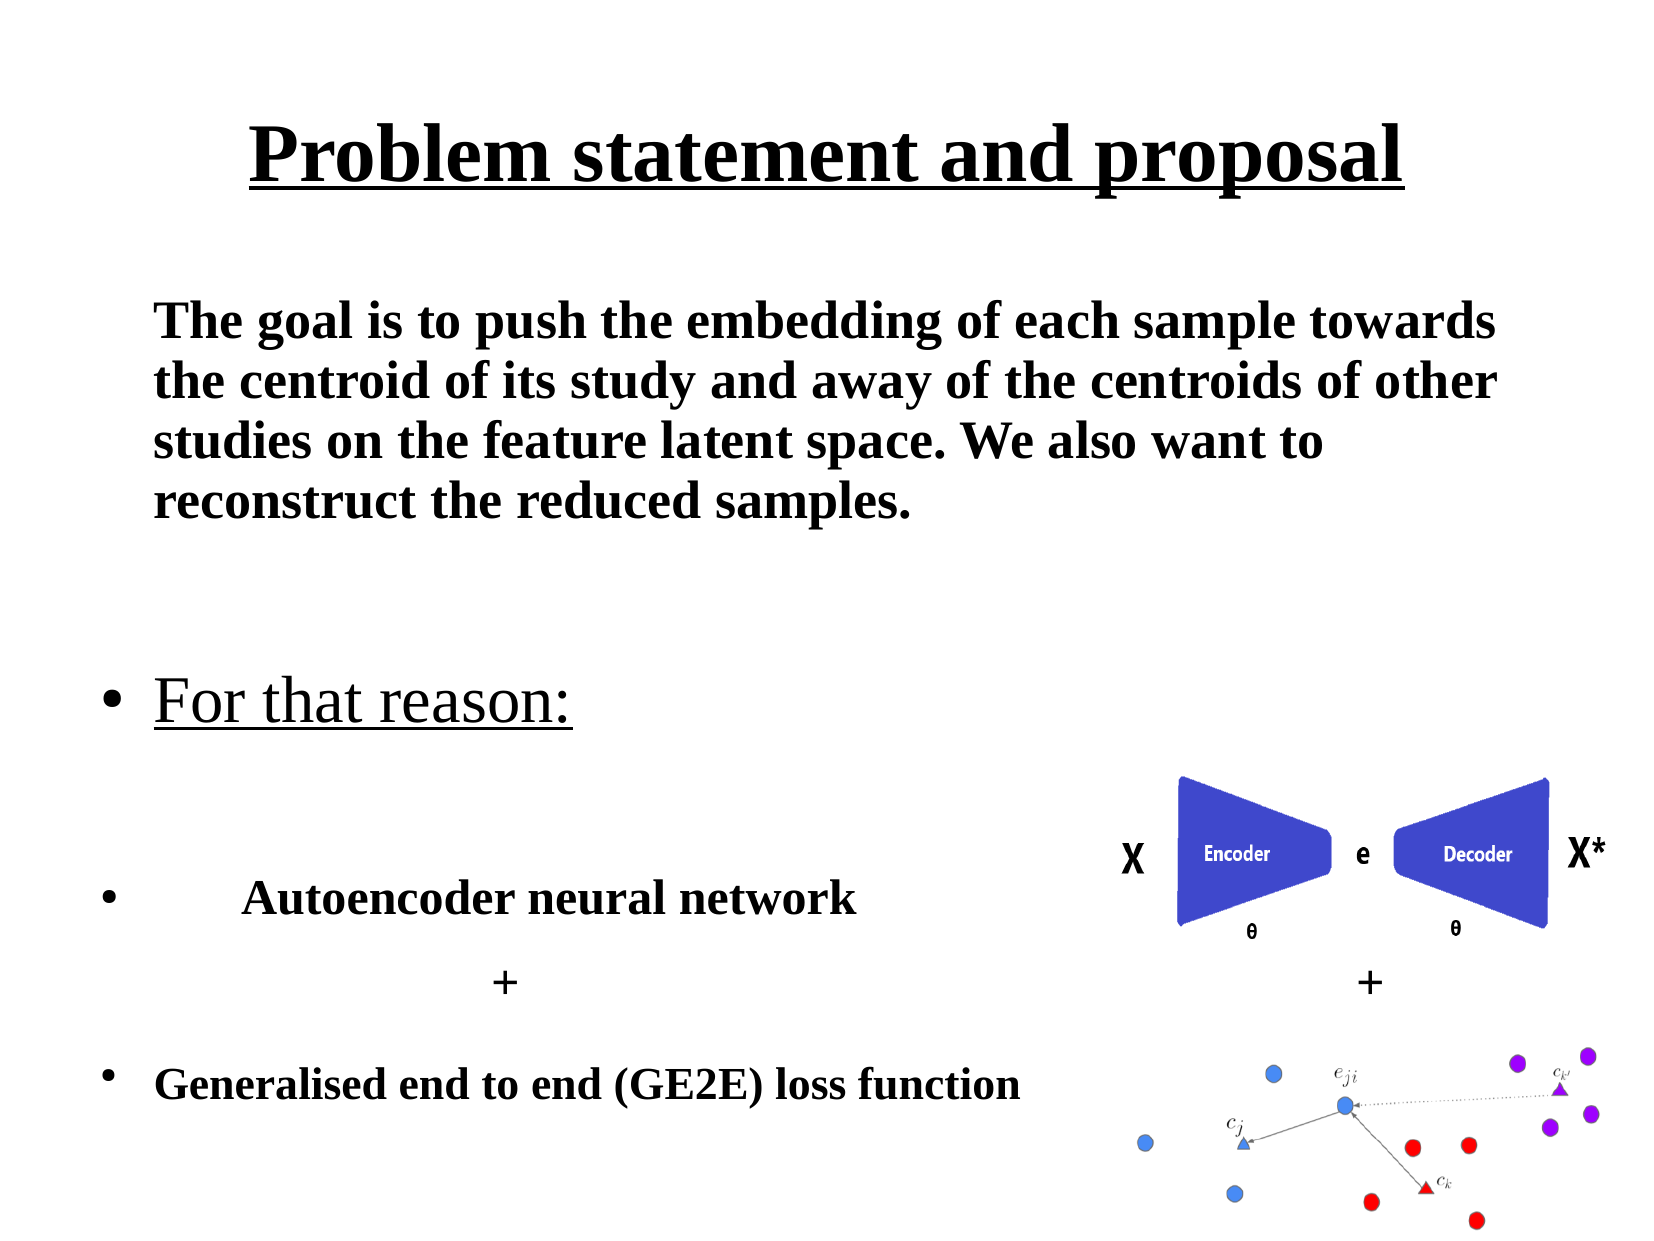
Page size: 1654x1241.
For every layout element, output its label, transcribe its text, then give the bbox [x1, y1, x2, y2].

picture [1110, 755, 1619, 957]
picture [1122, 1039, 1619, 1241]
title Problem statement and proposal [82, 49, 1571, 257]
list The goal is to push the embedding of each sample towards the centroid of its study and away of the centroids of other studies on the feature latent space. We also want to reconstruct the reduced samples. For that reason: Autoencoder neural network + + Generalised end to end (GE2E) loss function [82, 290, 1571, 1241]
